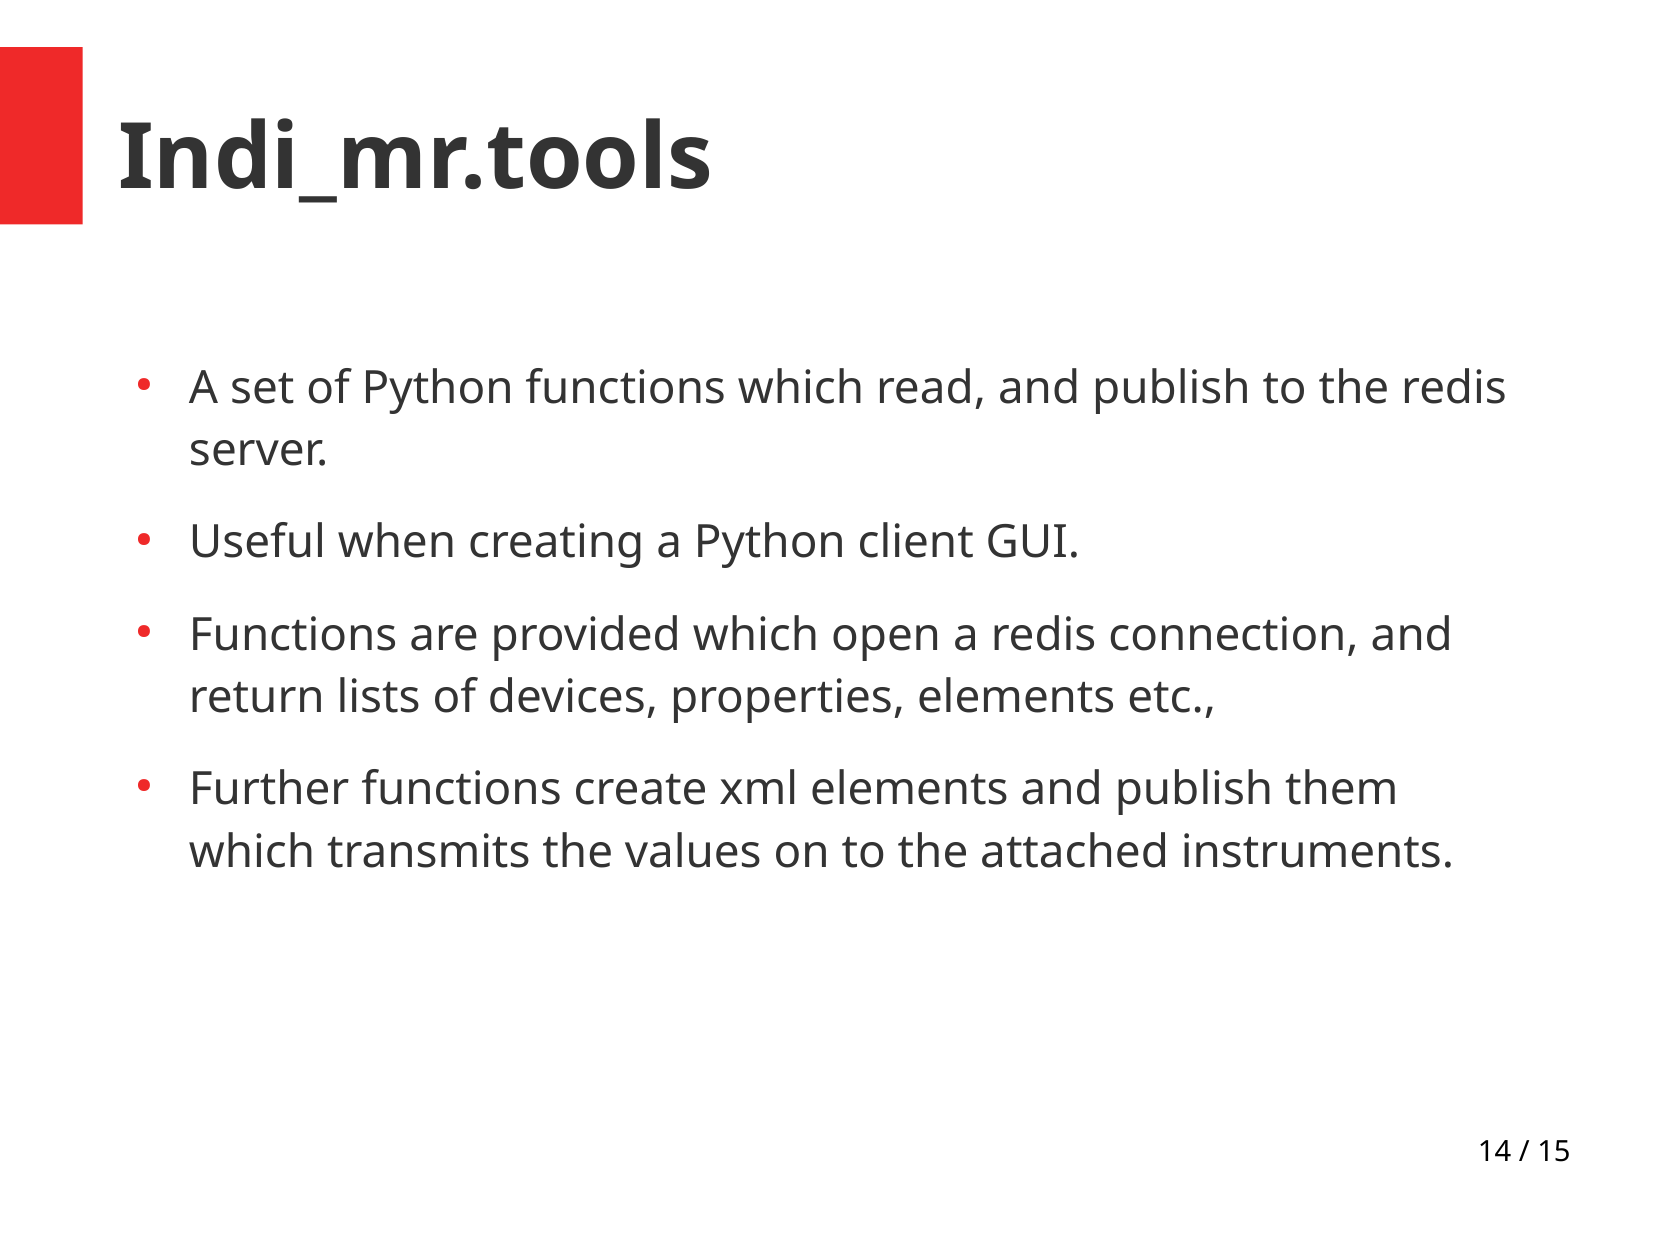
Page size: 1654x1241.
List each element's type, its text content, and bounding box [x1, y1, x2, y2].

title Indi_mr.tools [118, 49, 1571, 257]
list A set of Python functions which read, and publish to the redis server. Useful when creating a Python client GUI. Functions are provided which open a redis connection, and return lists of devices, properties, elements etc., Further functions create xml elements and publish them which transmits the values on to the attached instruments. [118, 354, 1536, 969]
